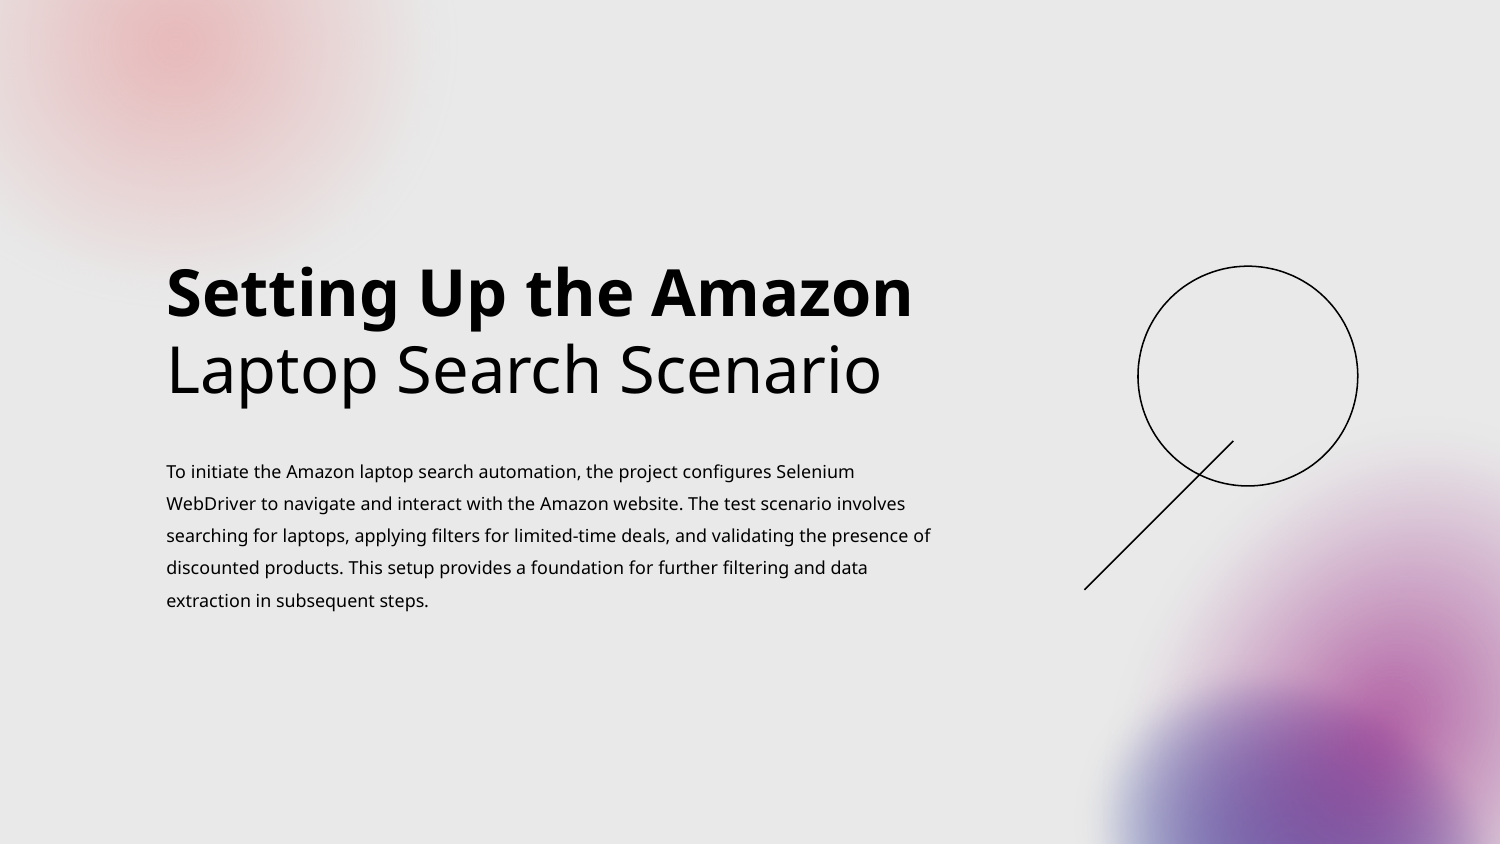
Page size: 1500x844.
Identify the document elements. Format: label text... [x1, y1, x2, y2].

subtitle To initiate the Amazon laptop search automation, the project configures Selenium WebDriver to navigate and interact with the Amazon website. The test scenario involves searching for laptops, applying filters for limited-time deals, and validating the presence of discounted products. This setup provides a foundation for further filtering and data extraction in subsequent steps. [151, 434, 954, 627]
title Setting Up the Amazon Laptop Search Scenario [151, 204, 954, 422]
